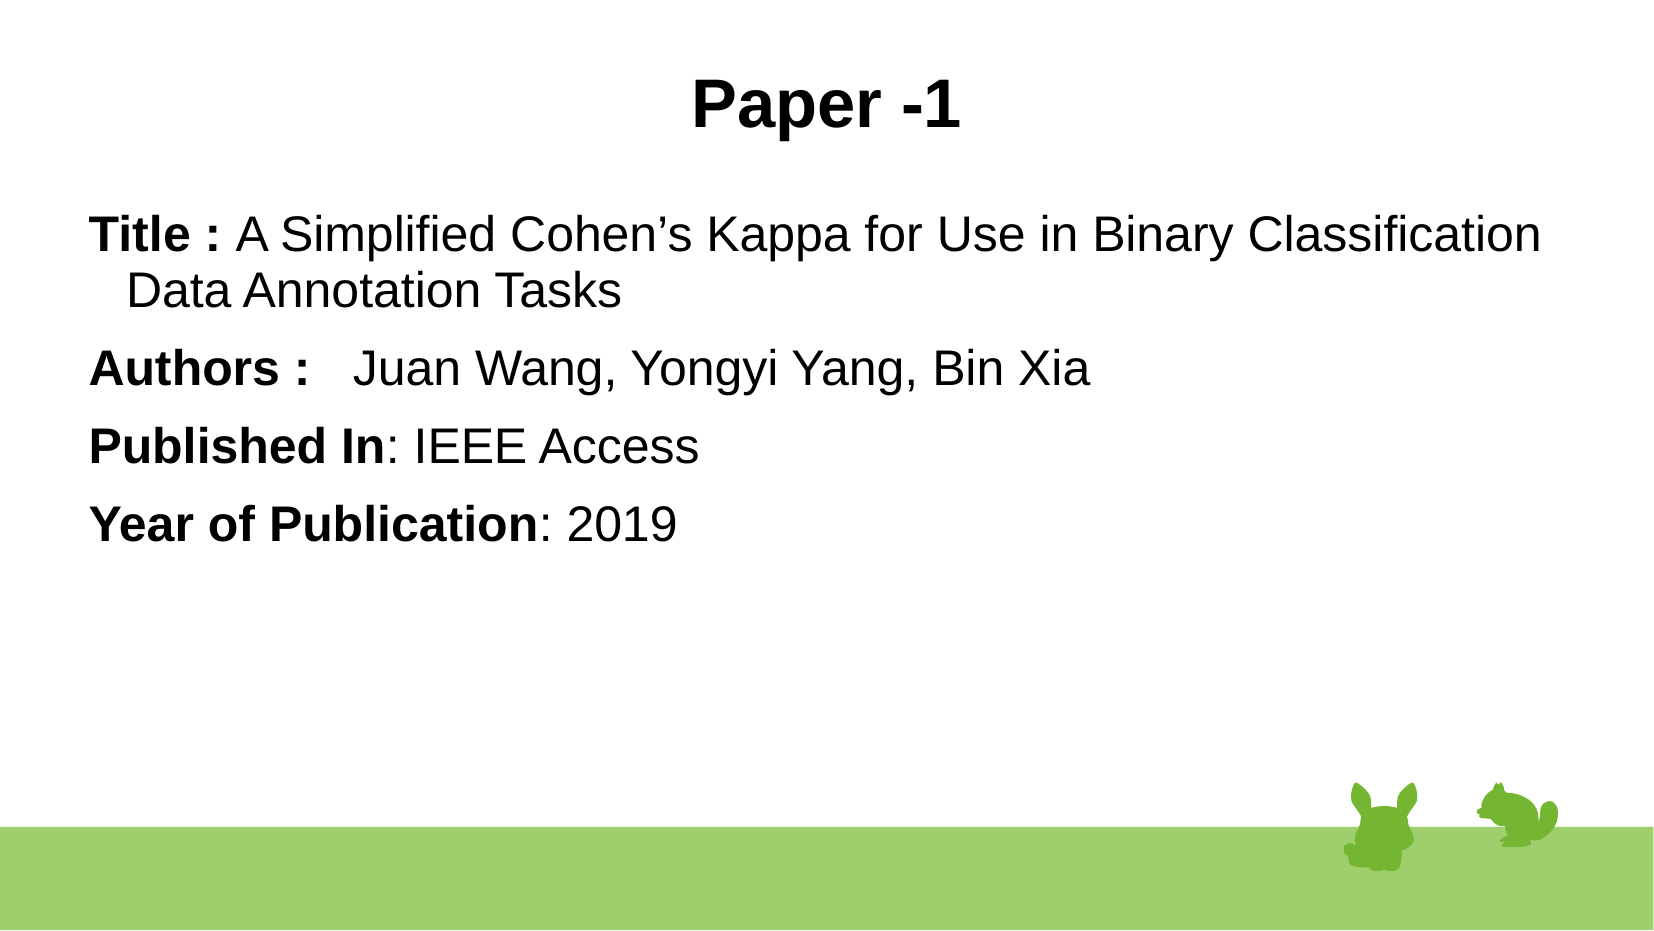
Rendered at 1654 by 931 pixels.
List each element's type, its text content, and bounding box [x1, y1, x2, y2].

title Paper -1 [88, 29, 1565, 178]
list Title : A Simplified Cohen’s Kappa for Use in Binary Classification Data Annotation Tasks Authors : Juan Wang, Yongyi Yang, Bin Xia Published In: IEEE Access Year of Publication: 2019 [88, 206, 1565, 739]
